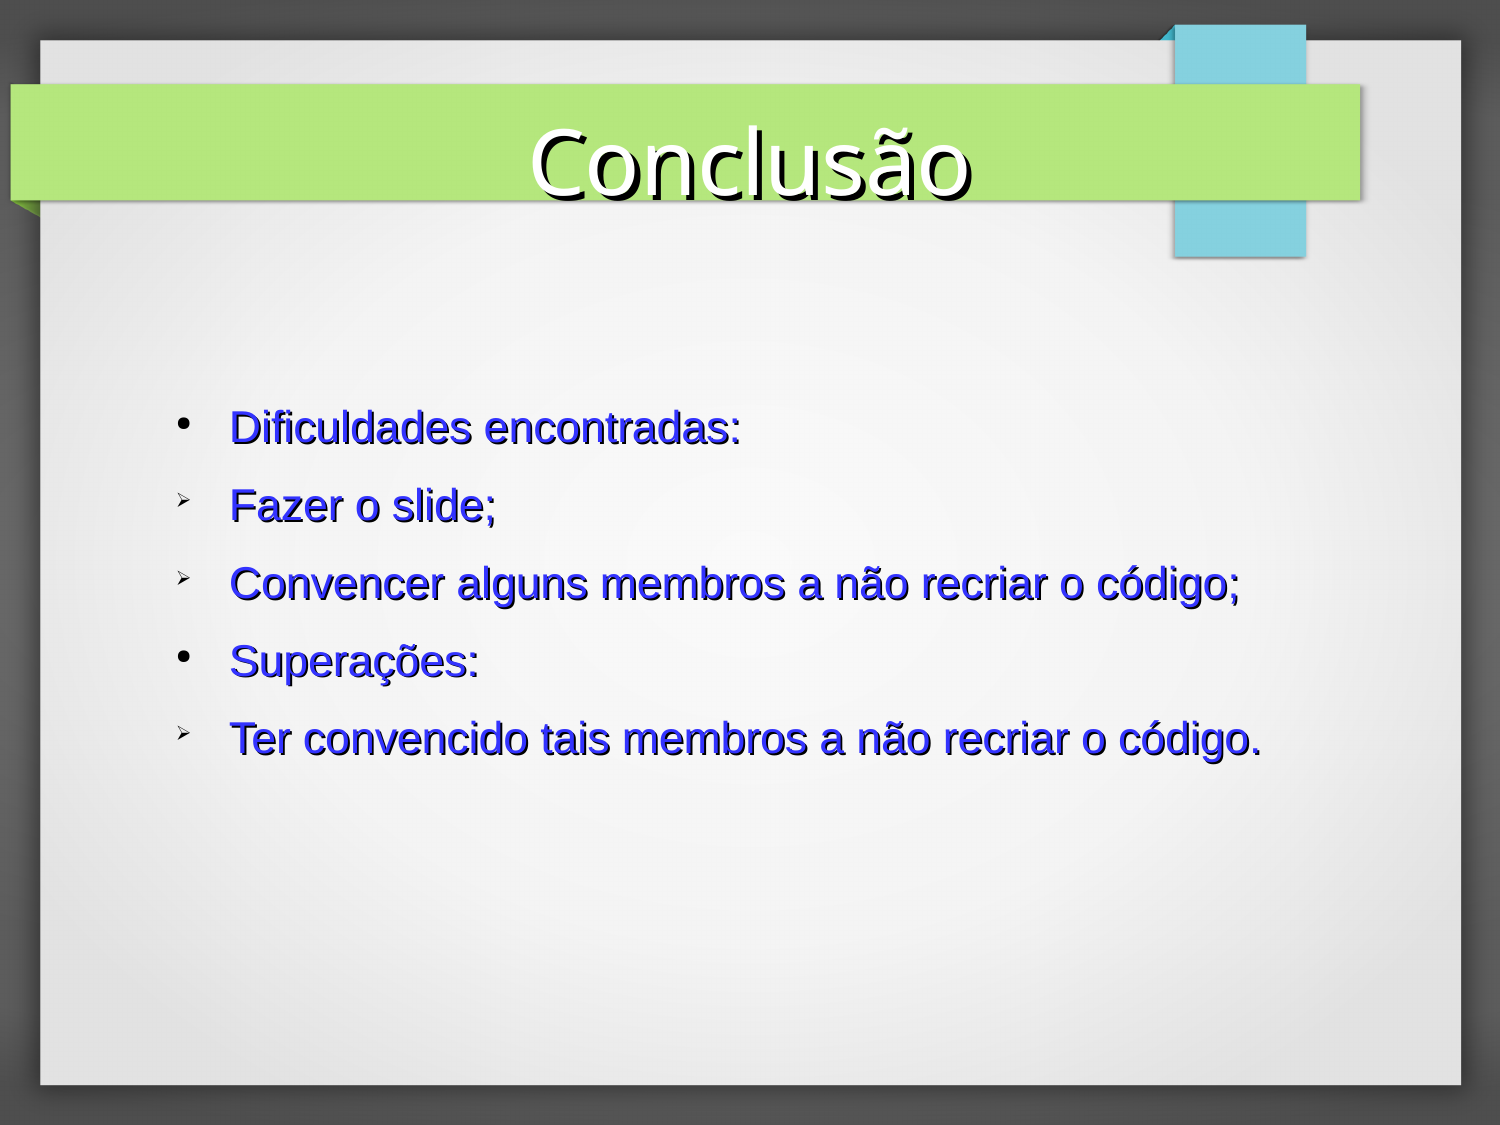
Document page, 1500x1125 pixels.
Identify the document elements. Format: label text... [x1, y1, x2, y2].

list Dificuldades encontradas: Fazer o slide; Convencer alguns membros a não recriar o código; Superações: Ter convencido tais membros a não recriar o código. [143, 390, 1359, 957]
title Conclusão [75, 55, 1425, 261]
picture [0, 0, 1500, 1125]
